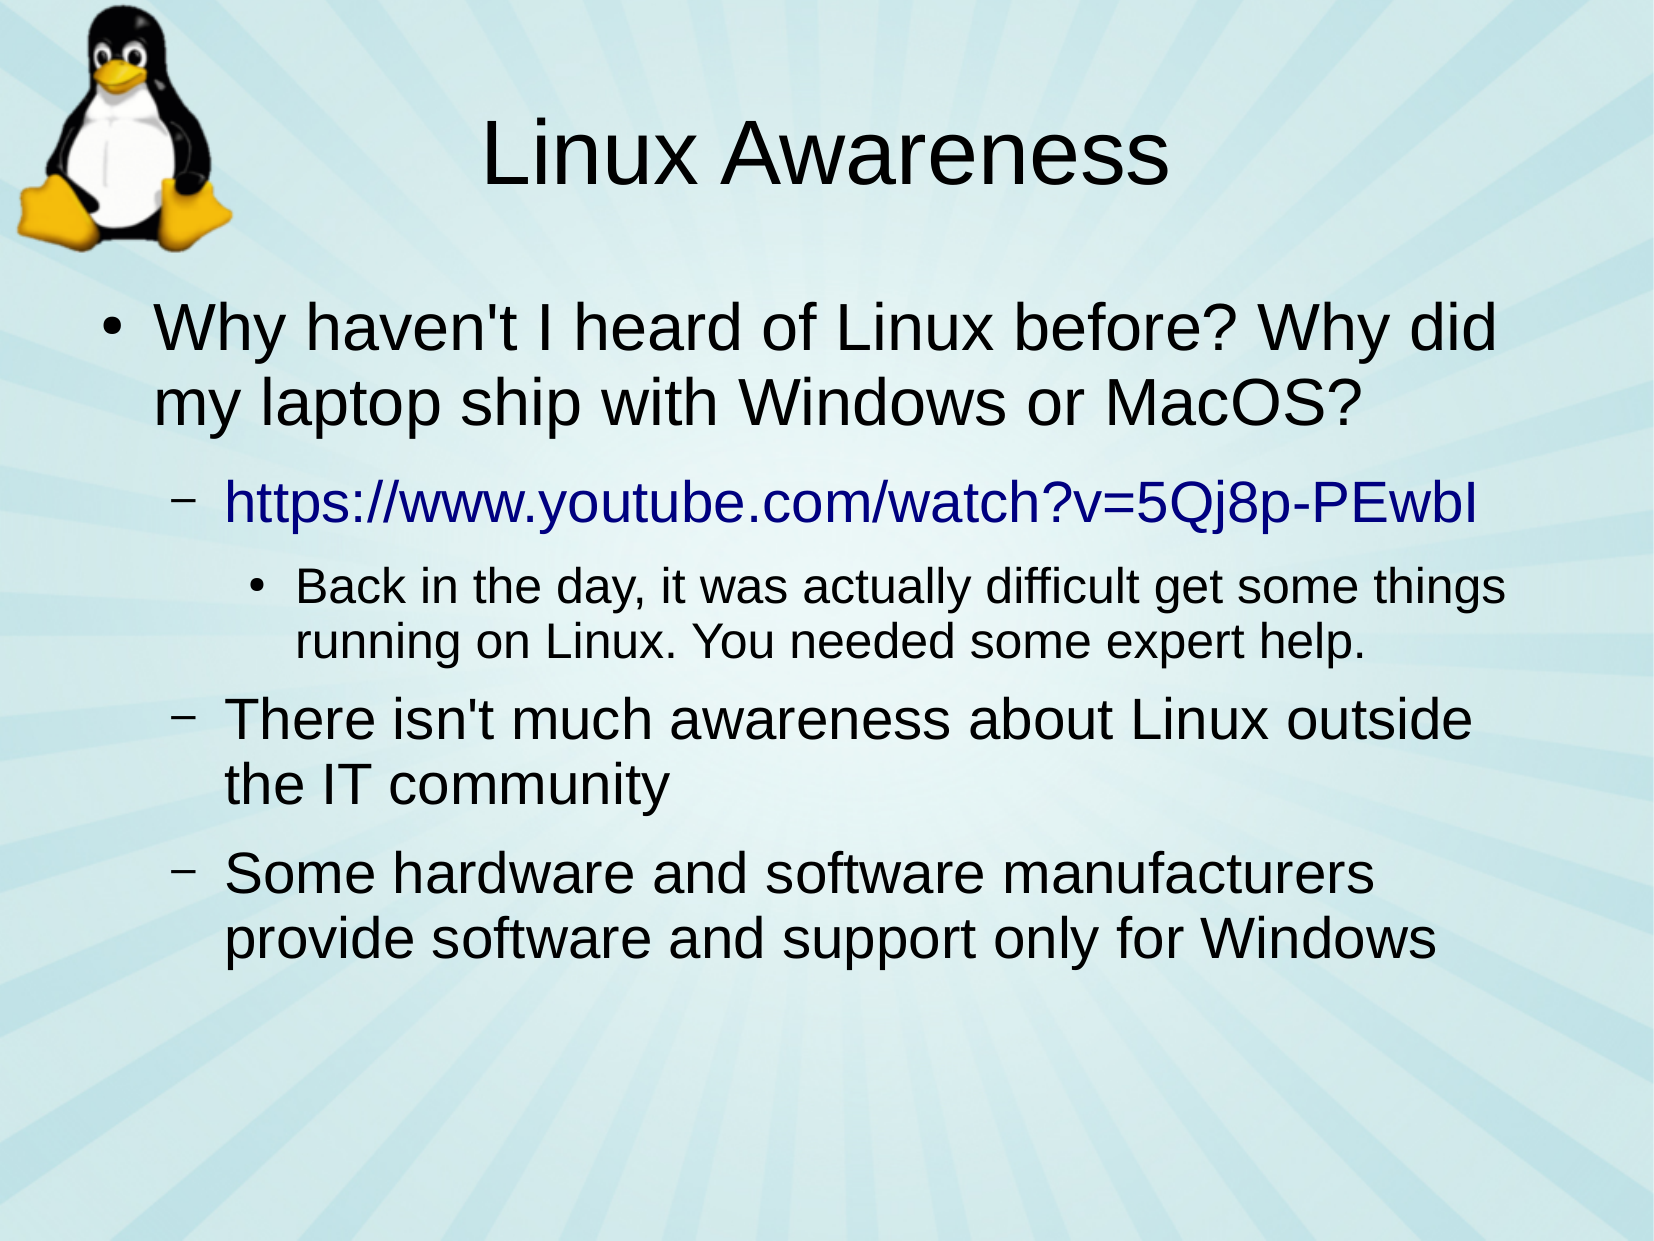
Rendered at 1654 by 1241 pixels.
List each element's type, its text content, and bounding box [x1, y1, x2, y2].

list Why haven't I heard of Linux before? Why did my laptop ship with Windows or MacOS? https://www.youtube.com/watch?v=5Qj8p-PEwbI Back in the day, it was actually difficult get some things running on Linux. You needed some expert help. There isn't much awareness about Linux outside the IT community Some hardware and software manufacturers provide software and support only for Windows [82, 290, 1571, 1010]
title Linux Awareness [82, 49, 1571, 257]
picture [0, 0, 1654, 1241]
